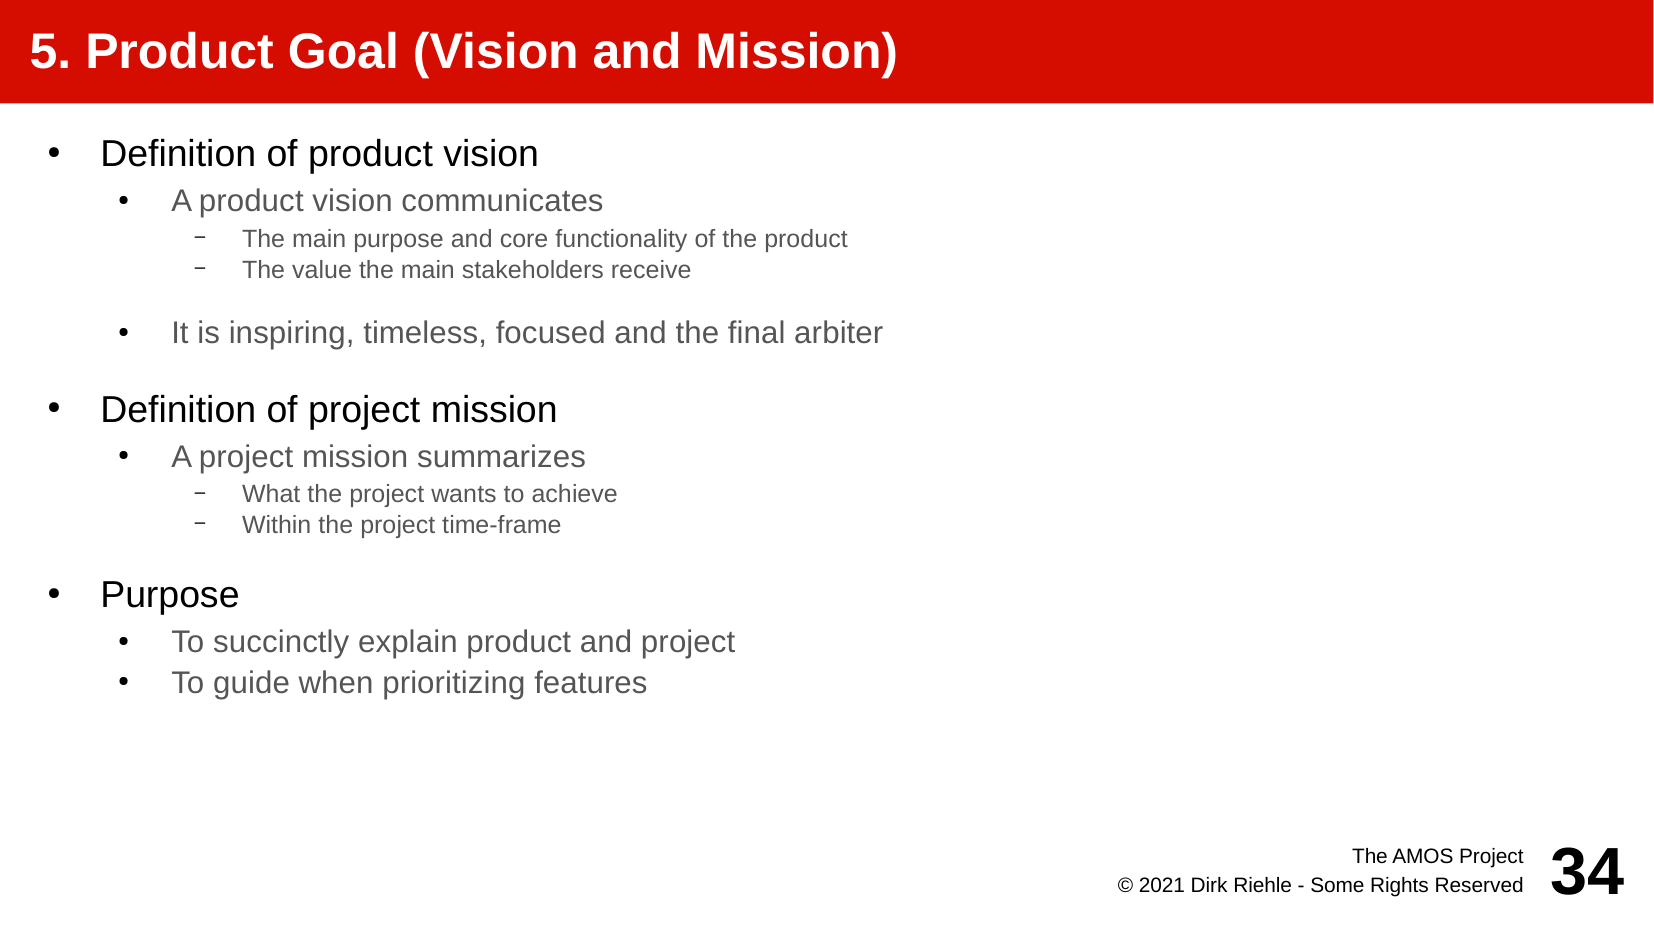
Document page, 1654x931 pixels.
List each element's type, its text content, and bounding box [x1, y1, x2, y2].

list Definition of product vision A product vision communicates The main purpose and core functionality of the product The value the main stakeholders receive It is inspiring, timeless, focused and the final arbiter Definition of project mission A project mission summarizes What the project wants to achieve Within the project time-frame Purpose To succinctly explain product and project To guide when prioritizing features [29, 132, 1625, 813]
title 5. Product Goal (Vision and Mission) [0, 0, 1654, 104]
